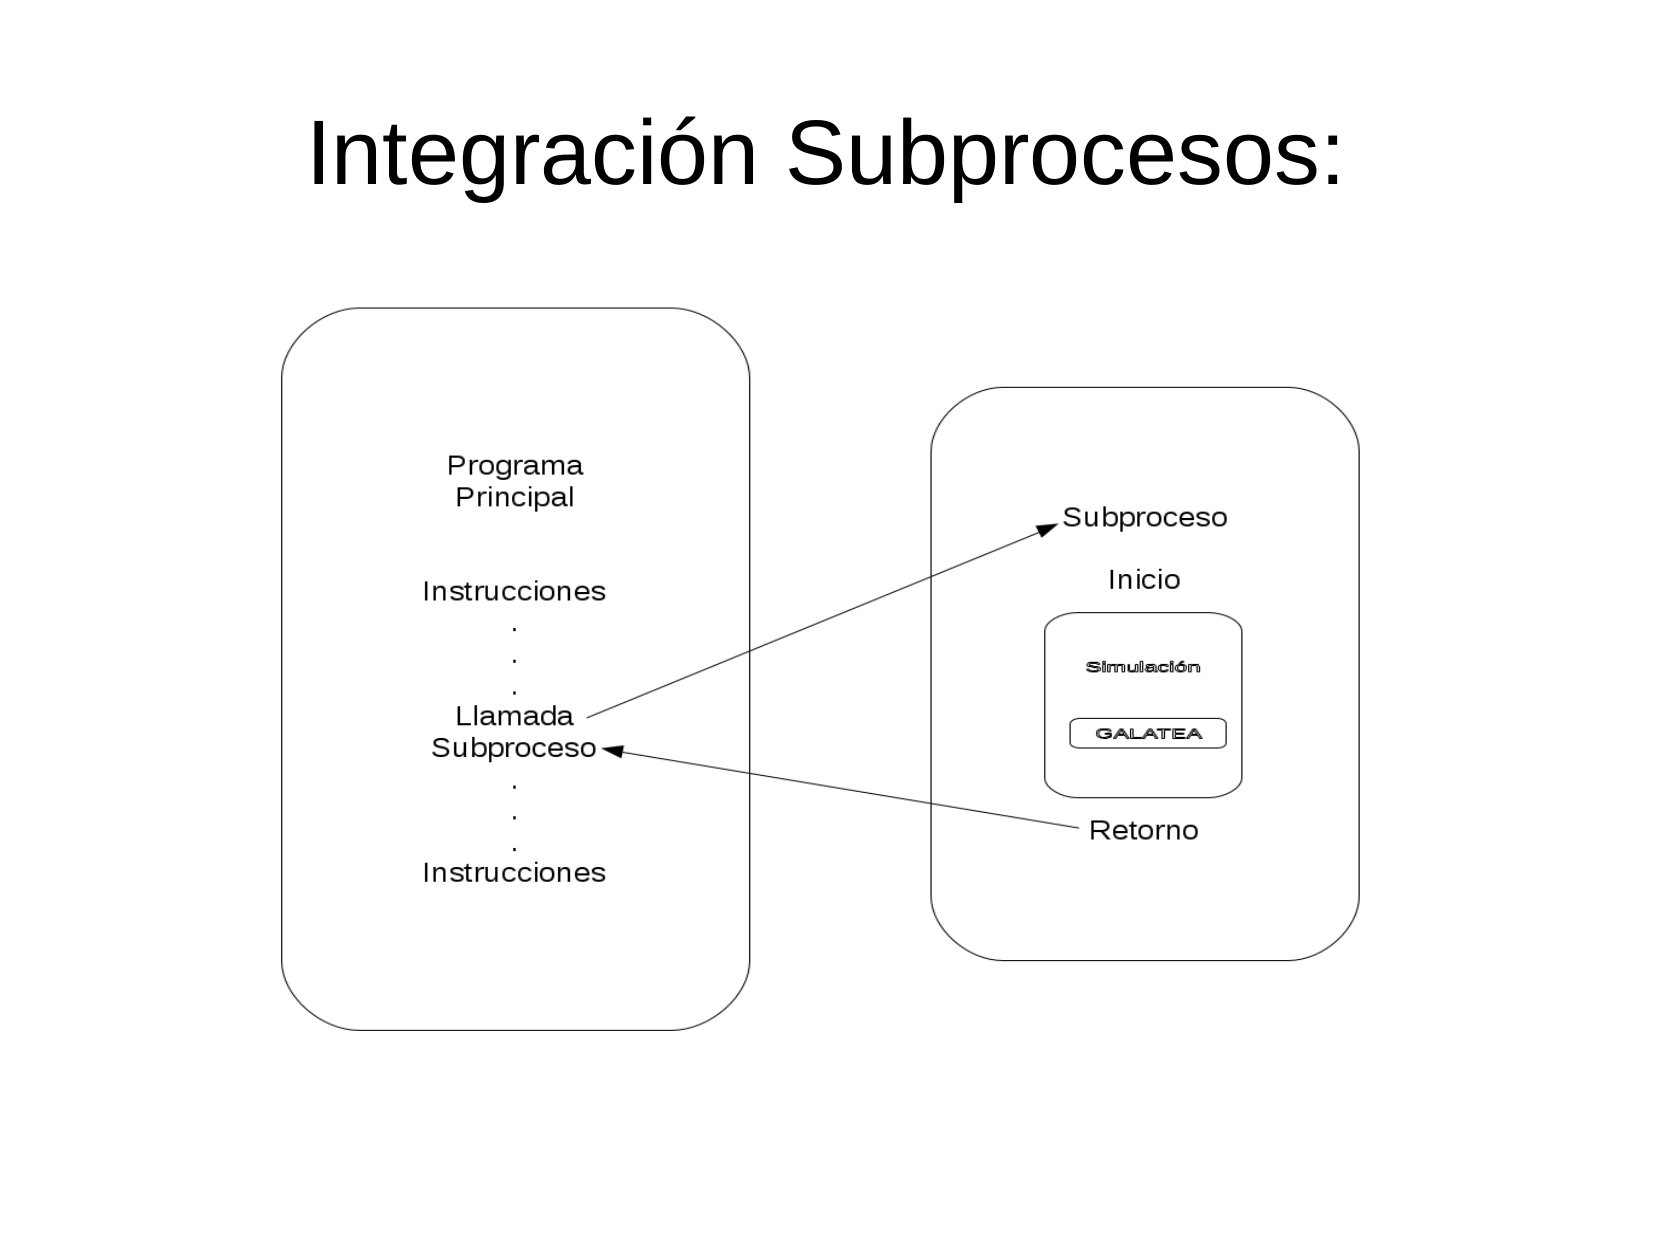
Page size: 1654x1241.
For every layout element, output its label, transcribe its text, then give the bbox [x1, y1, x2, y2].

title Integración Subprocesos: [82, 49, 1571, 257]
picture [153, 224, 1430, 1087]
